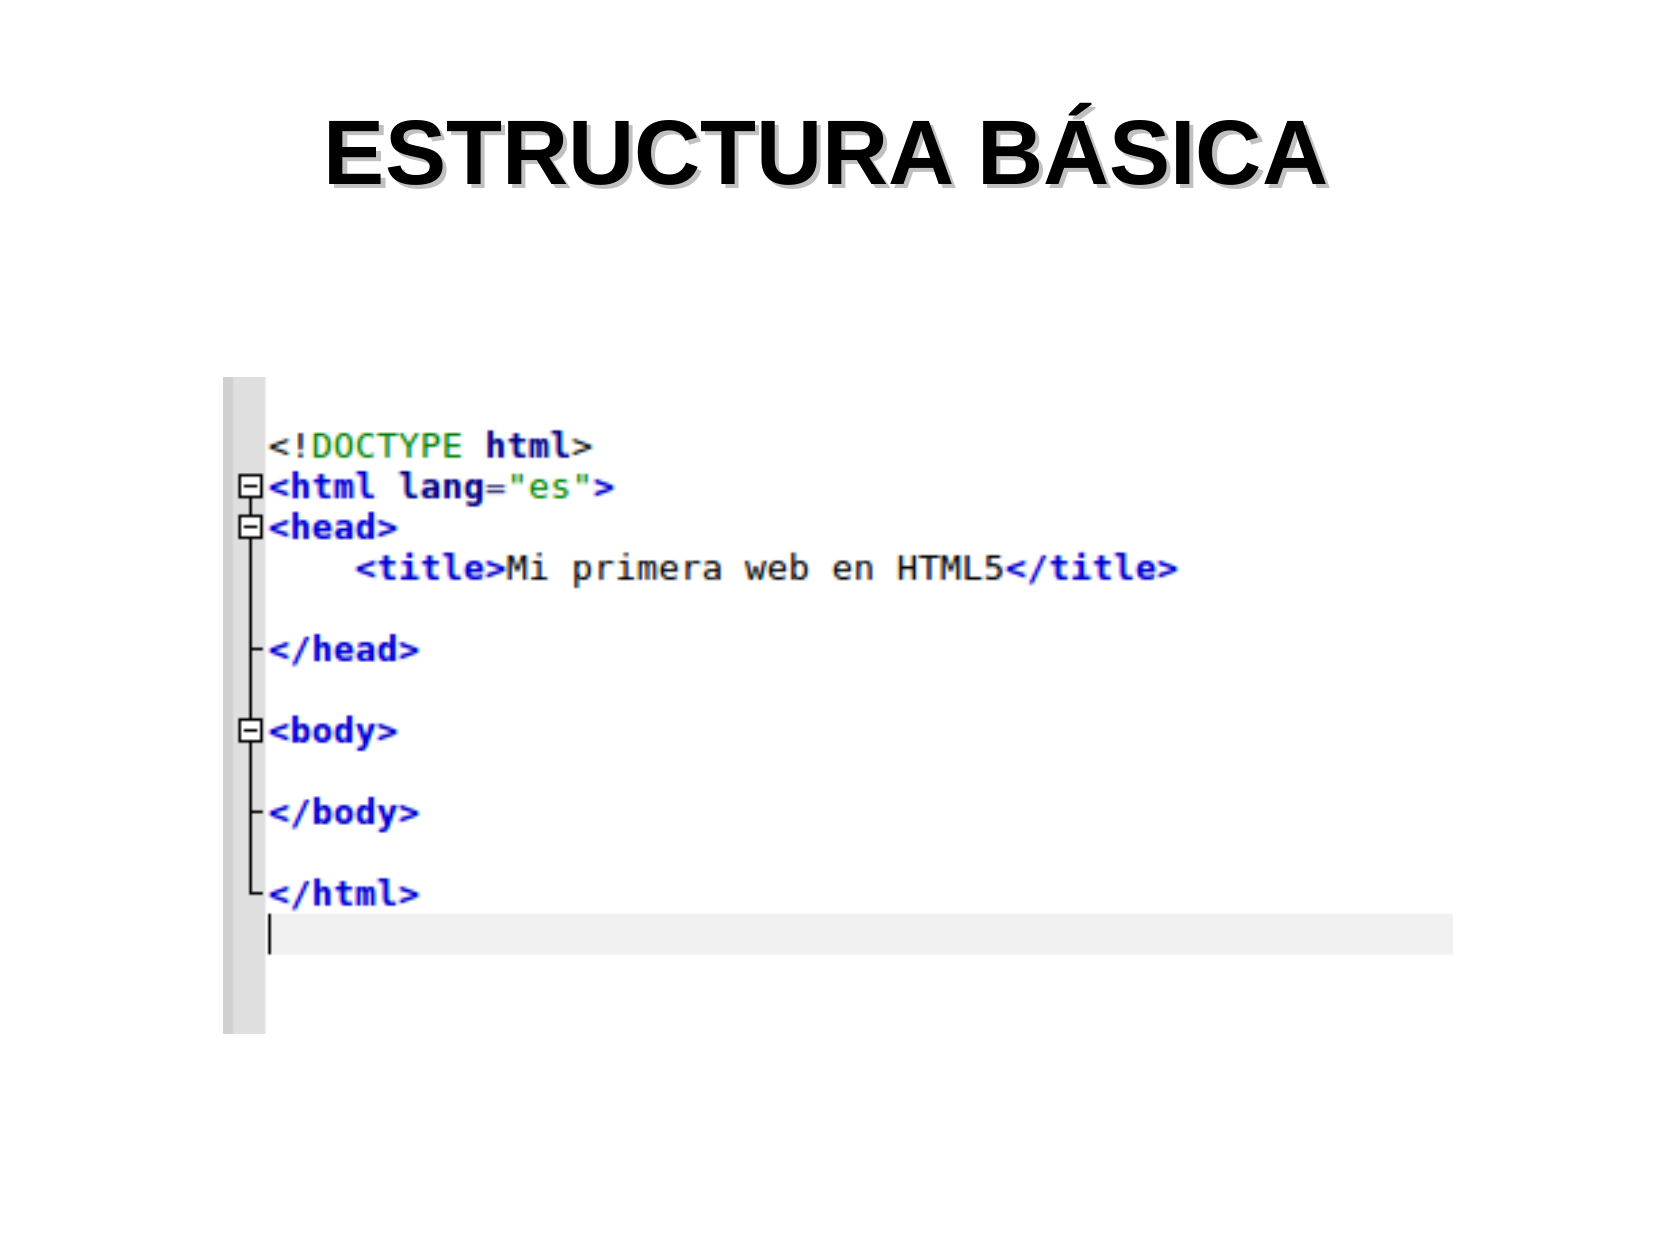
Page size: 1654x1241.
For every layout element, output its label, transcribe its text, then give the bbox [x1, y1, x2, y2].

picture [223, 377, 1453, 1034]
title ESTRUCTURA BÁSICA [82, 49, 1571, 257]
